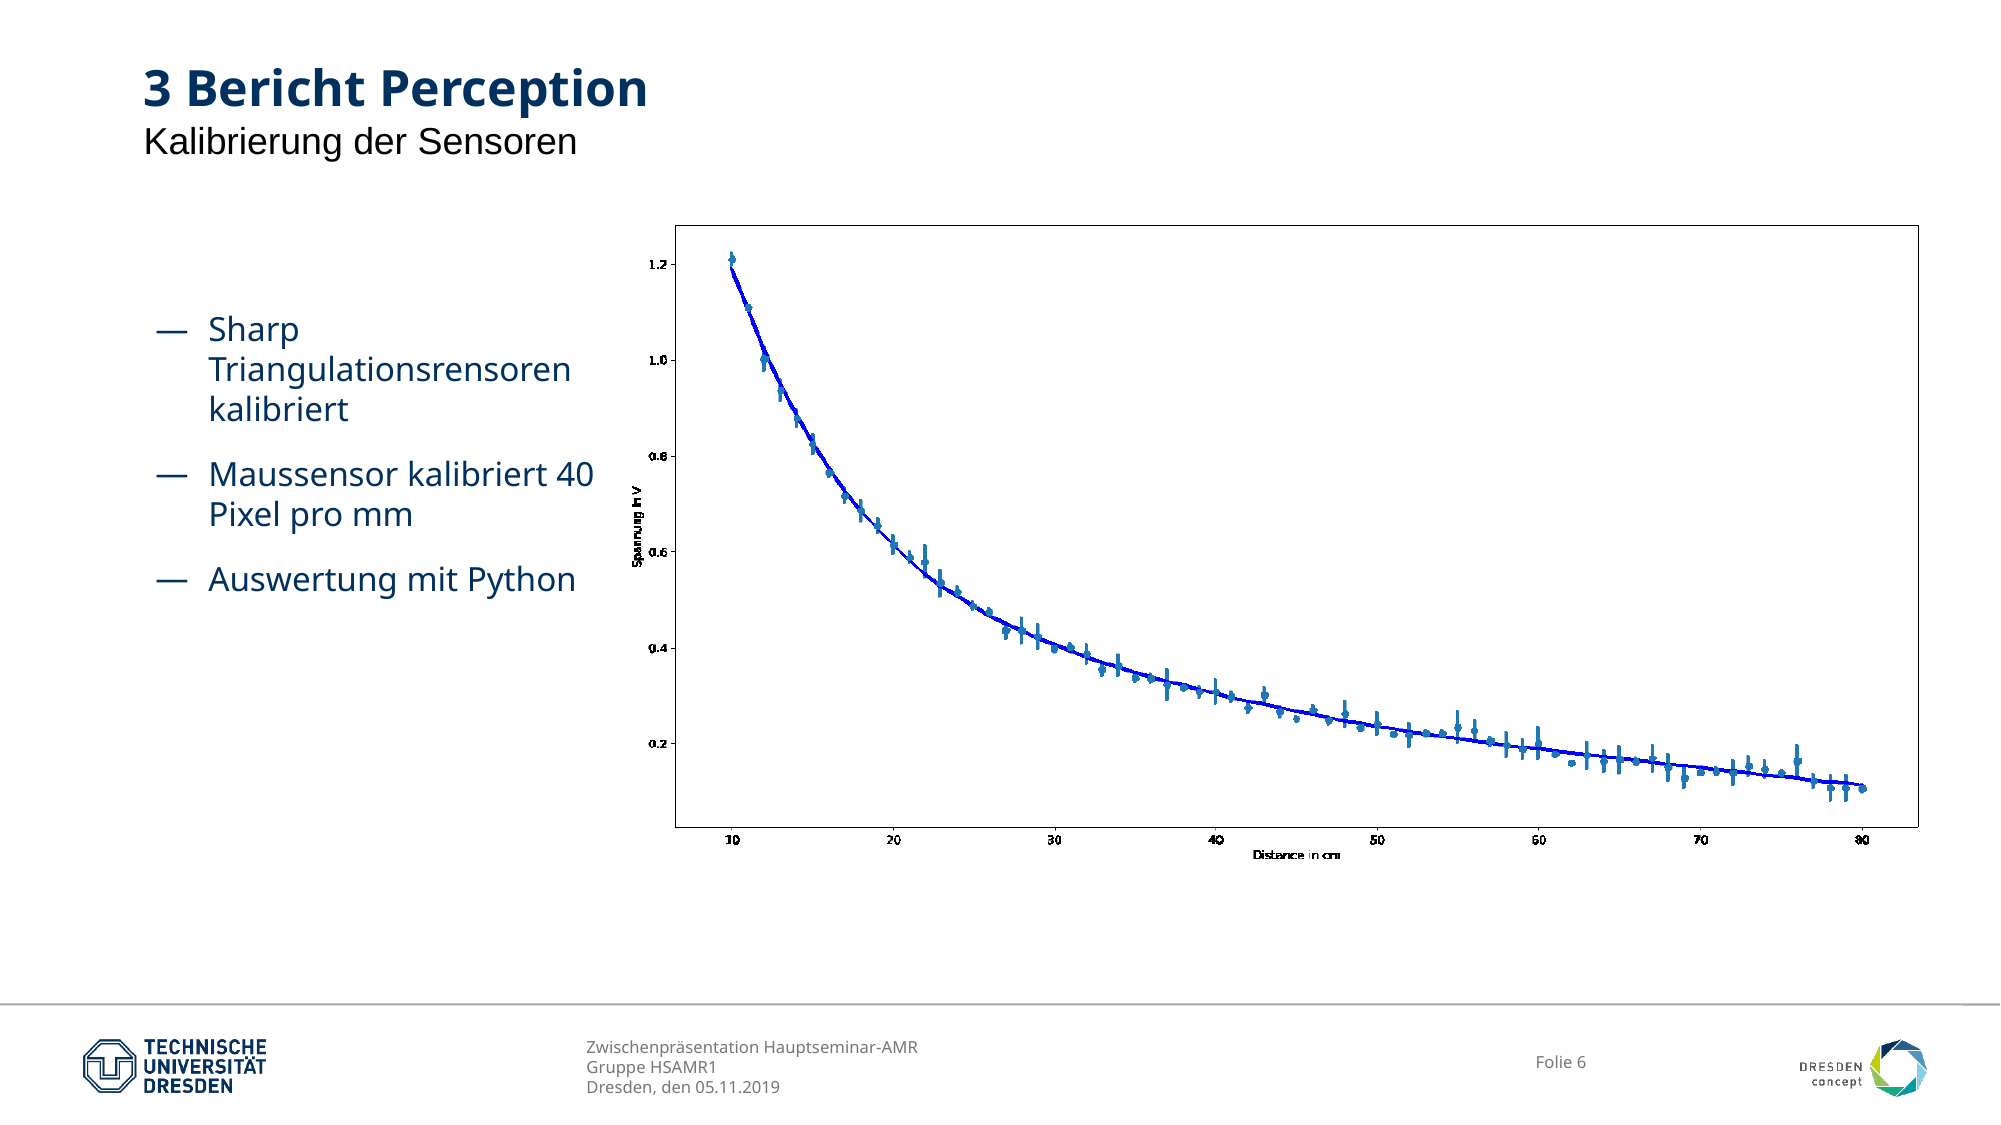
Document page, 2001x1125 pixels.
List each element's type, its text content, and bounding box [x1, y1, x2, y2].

text_box Sharp Triangulationsrensoren kalibriert Maussensor kalibriert 40 Pixel pro mm Auswertung mit Python [143, 243, 660, 957]
picture [1800, 1039, 1927, 1097]
picture [83, 1039, 266, 1093]
picture [462, 121, 2000, 971]
text_box 3 Bericht Perception Kalibrierung der Sensoren [143, 56, 1880, 169]
